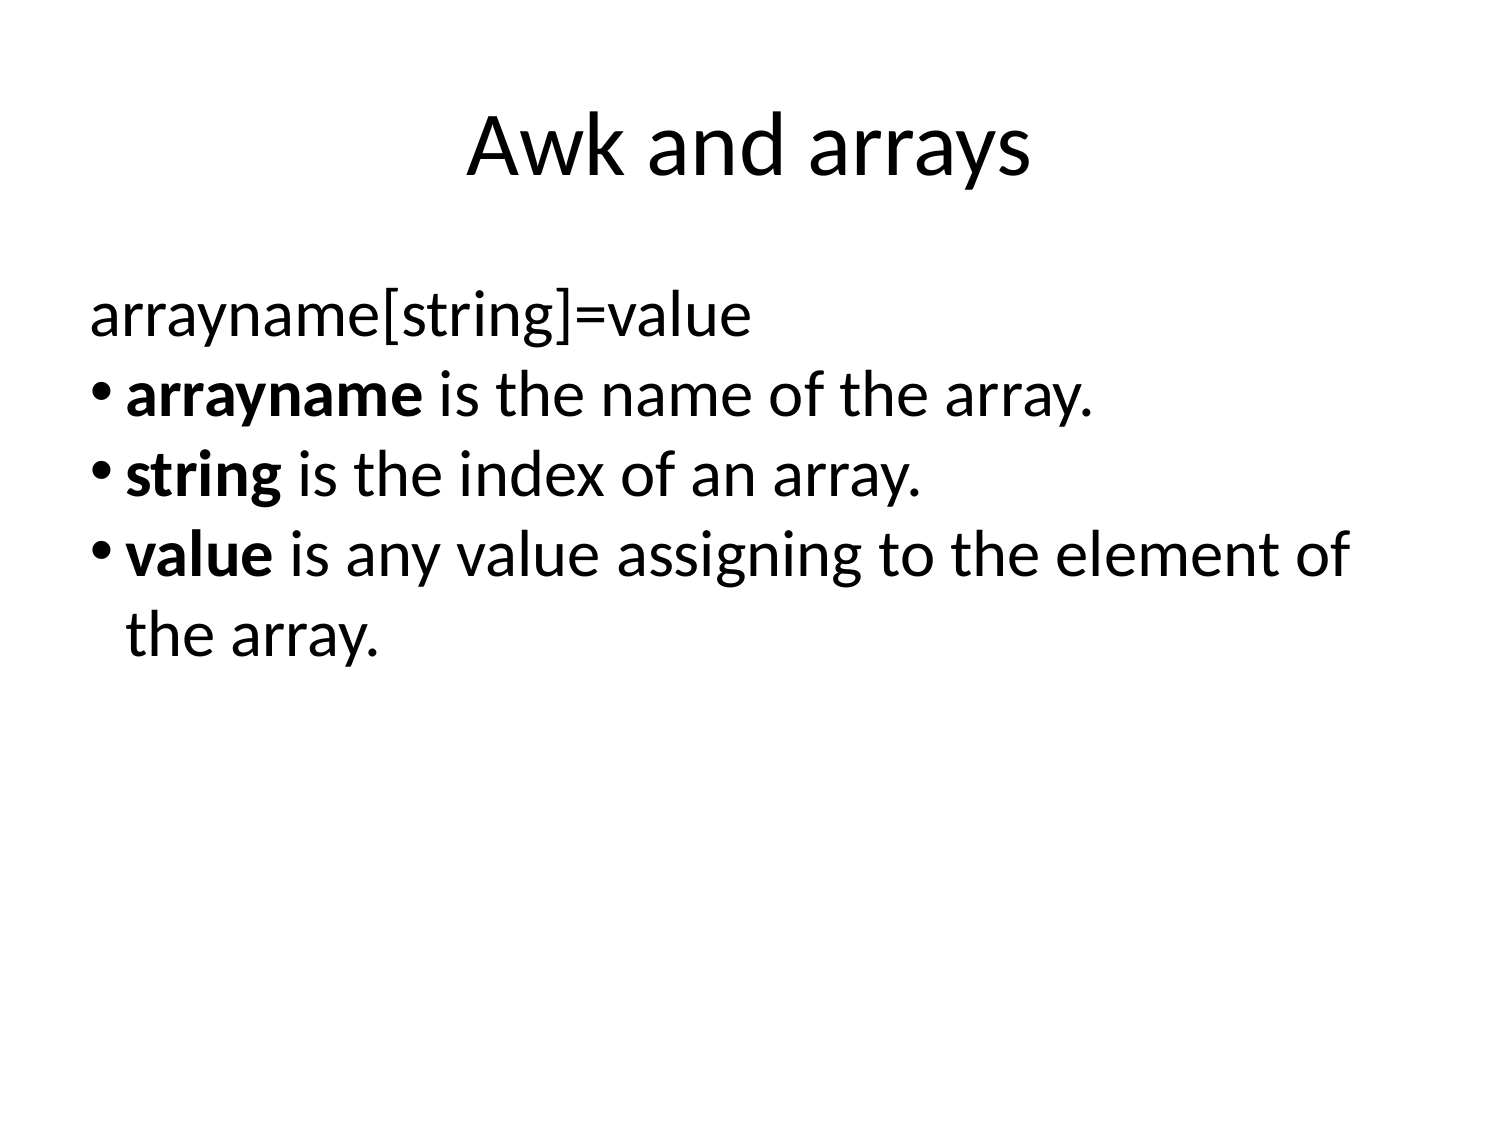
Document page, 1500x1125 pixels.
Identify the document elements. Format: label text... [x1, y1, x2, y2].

text_box Awk and arrays [75, 45, 1425, 233]
text_box arrayname[string]=value arrayname is the name of the array. string is the index of an array. value is any value assigning to the element of the array. [75, 262, 1425, 1005]
